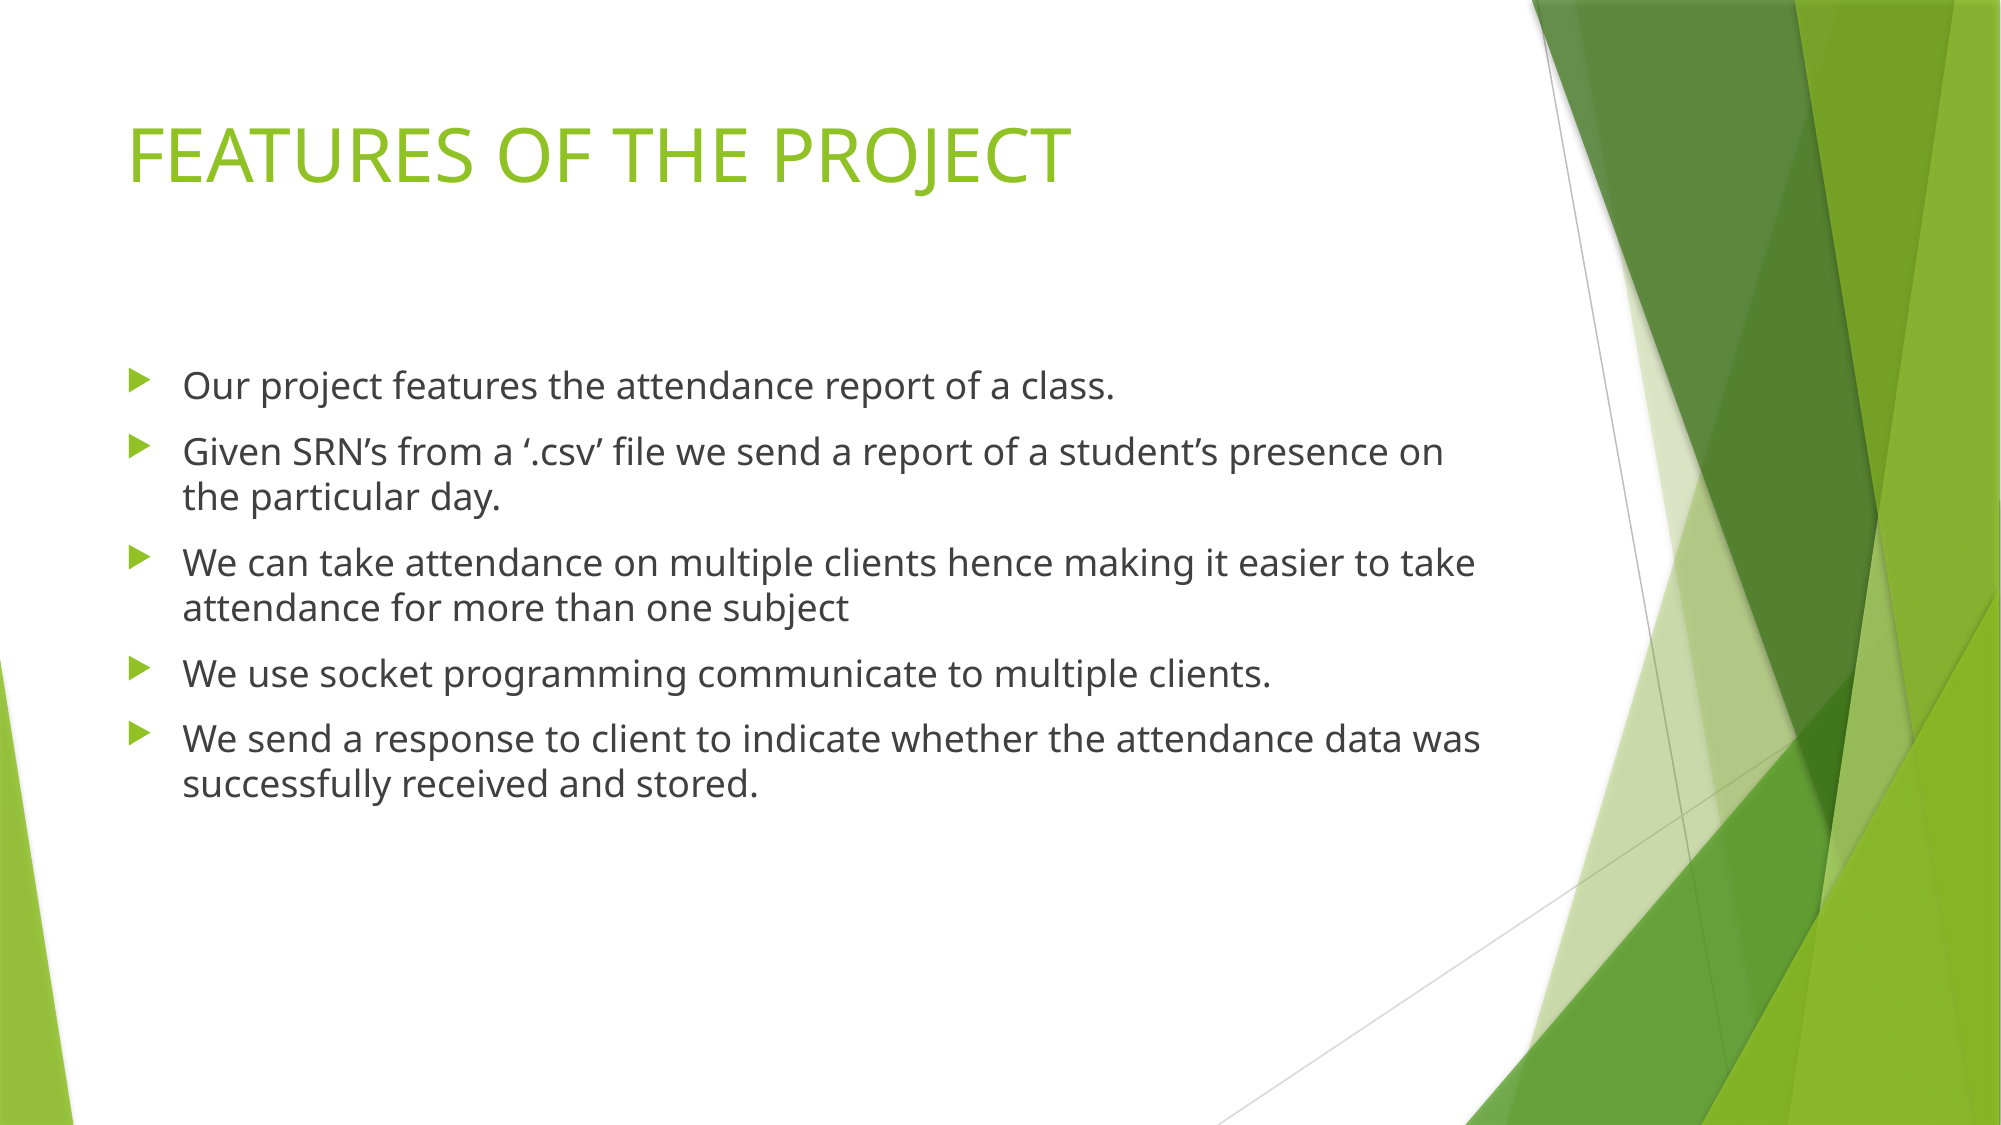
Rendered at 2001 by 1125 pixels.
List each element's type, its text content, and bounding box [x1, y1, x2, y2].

list Our project features the attendance report of a class. Given SRN’s from a ‘.csv’ file we send a report of a student’s presence on the particular day. We can take attendance on multiple clients hence making it easier to take attendance for more than one subject We use socket programming communicate to multiple clients. We send a response to client to indicate whether the attendance data was successfully received and stored. [111, 354, 1522, 992]
title FEATURES OF THE PROJECT [111, 99, 1522, 317]
